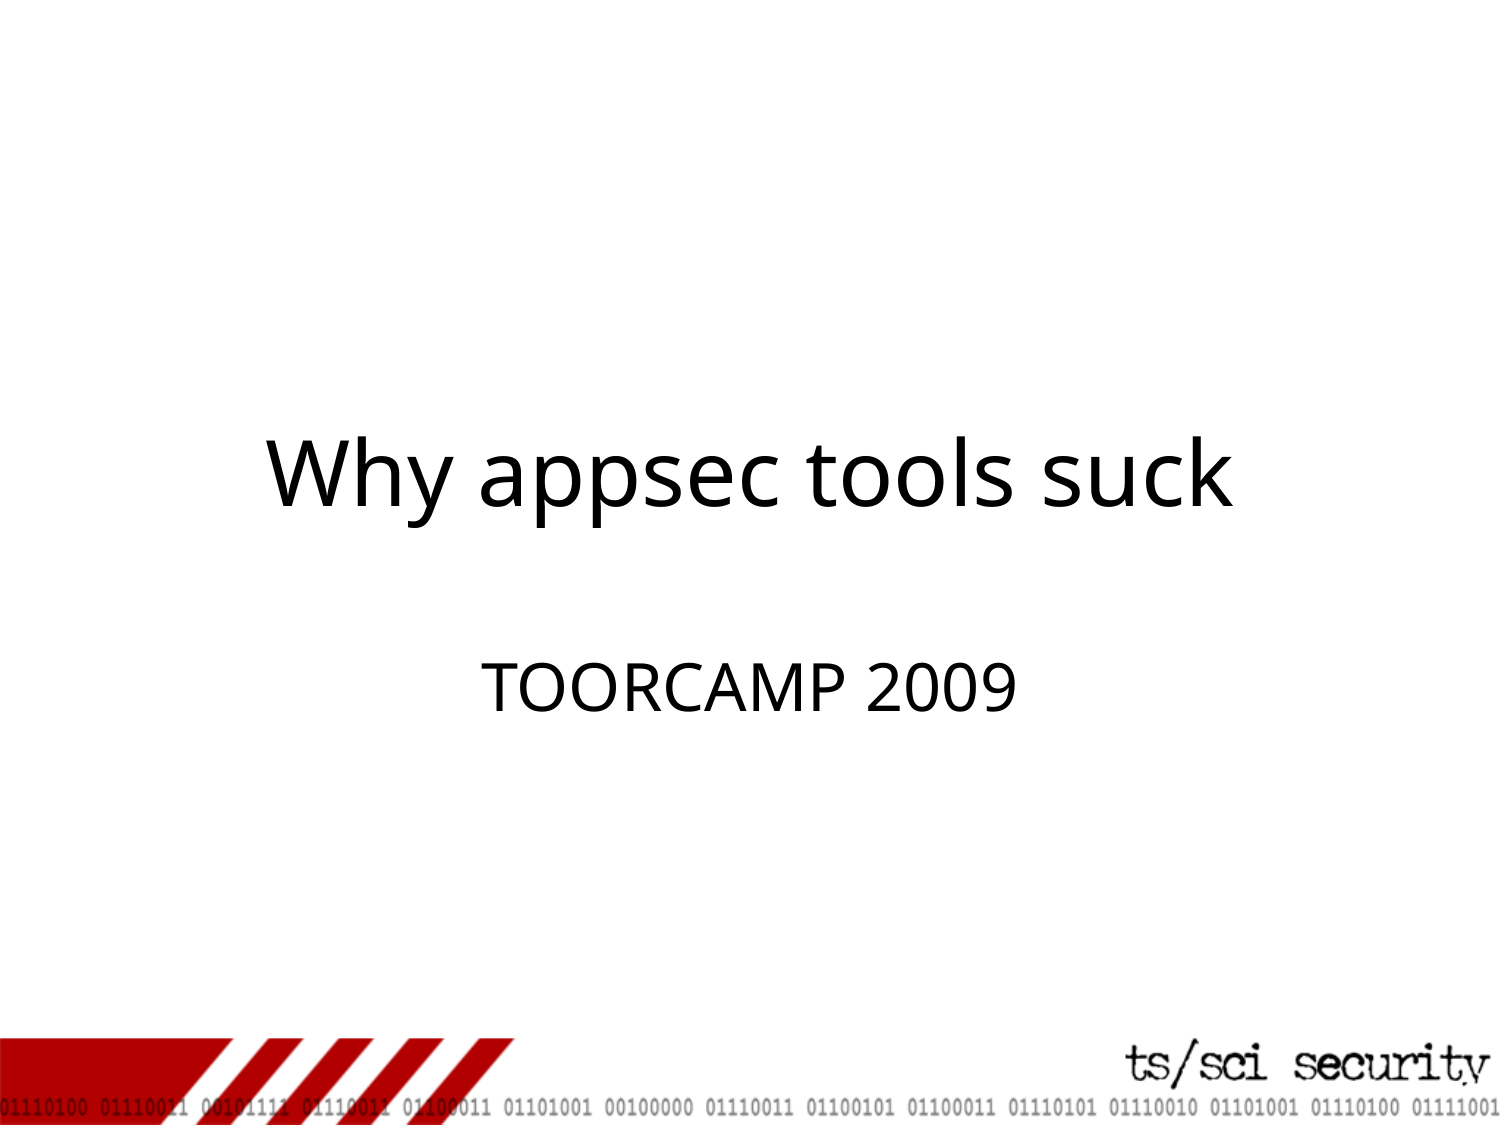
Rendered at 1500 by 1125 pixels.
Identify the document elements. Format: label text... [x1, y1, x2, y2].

subtitle TOORCAMP 2009 [225, 637, 1276, 926]
title Why appsec tools suck [112, 349, 1388, 591]
picture [0, 0, 1500, 1125]
